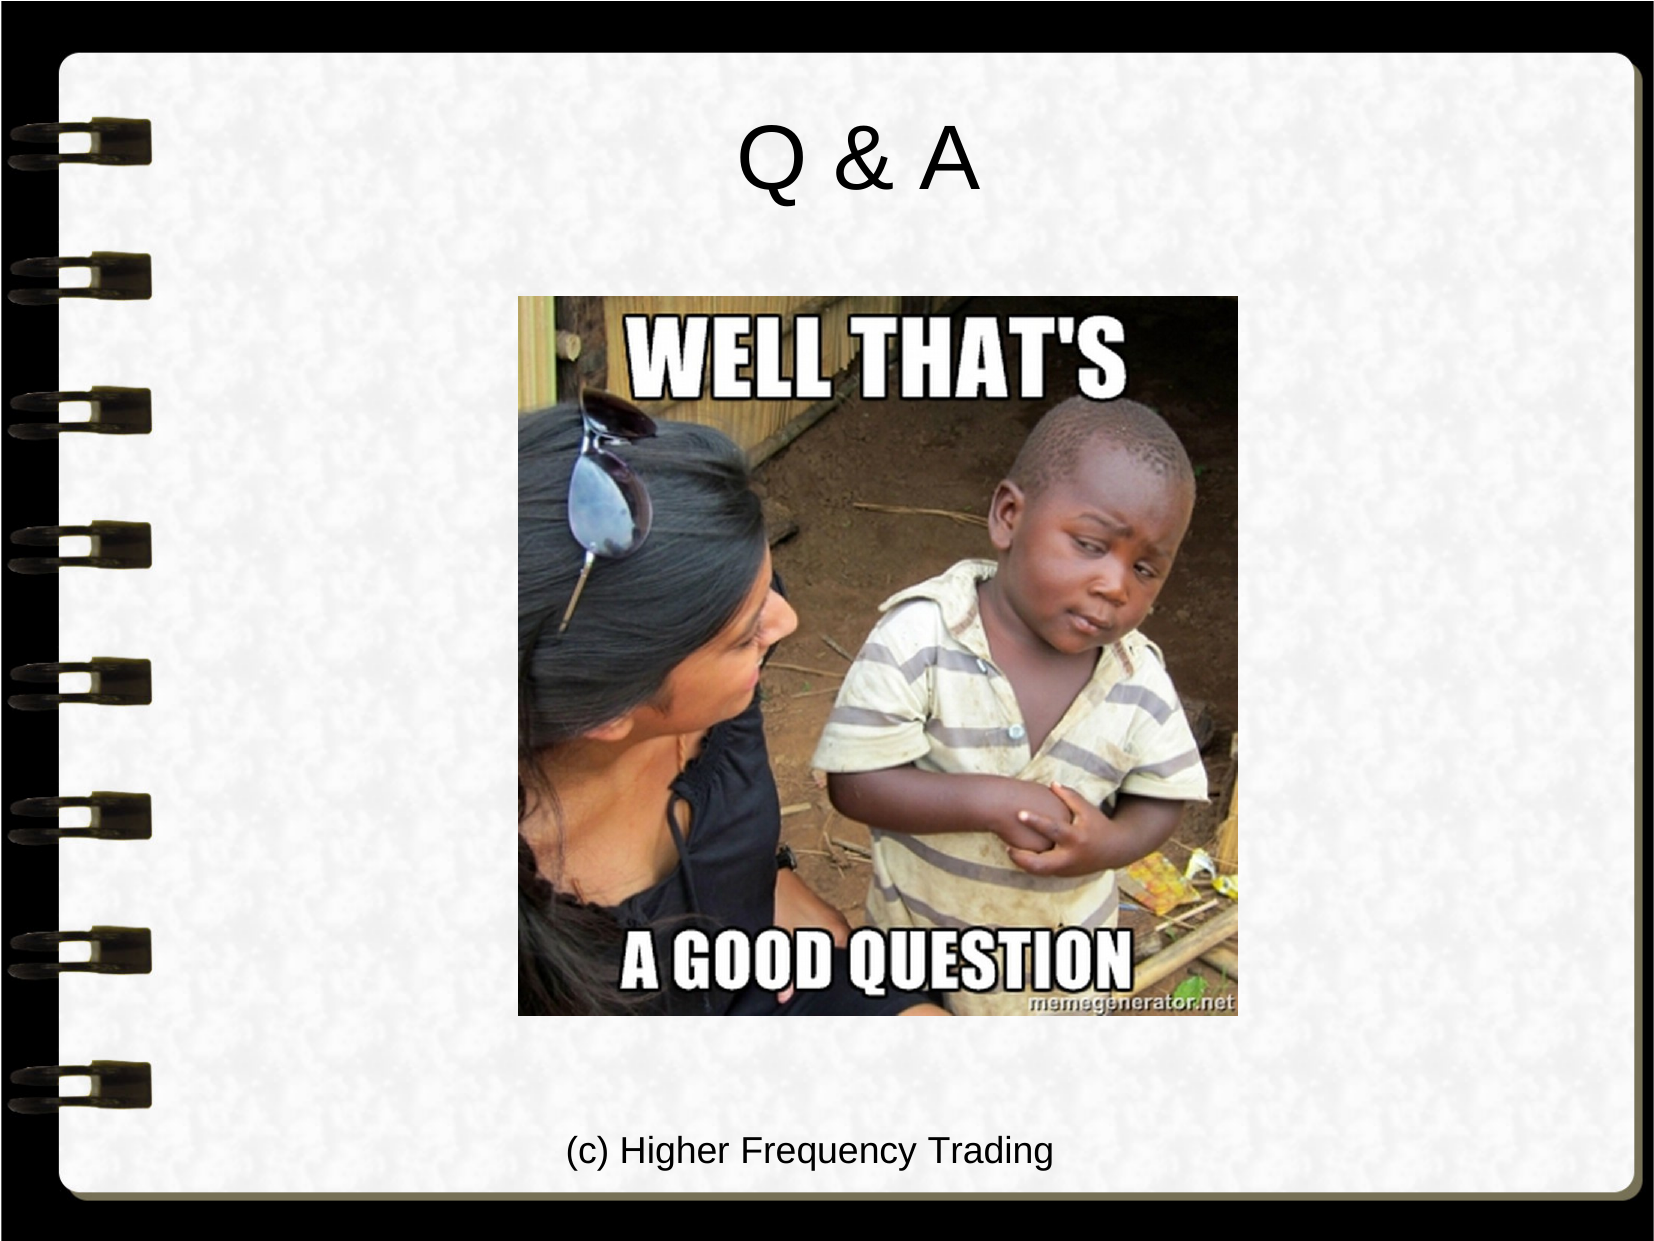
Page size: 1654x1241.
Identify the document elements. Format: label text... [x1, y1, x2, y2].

title Q & A [153, 52, 1641, 260]
picture [1, 1, 1654, 1241]
